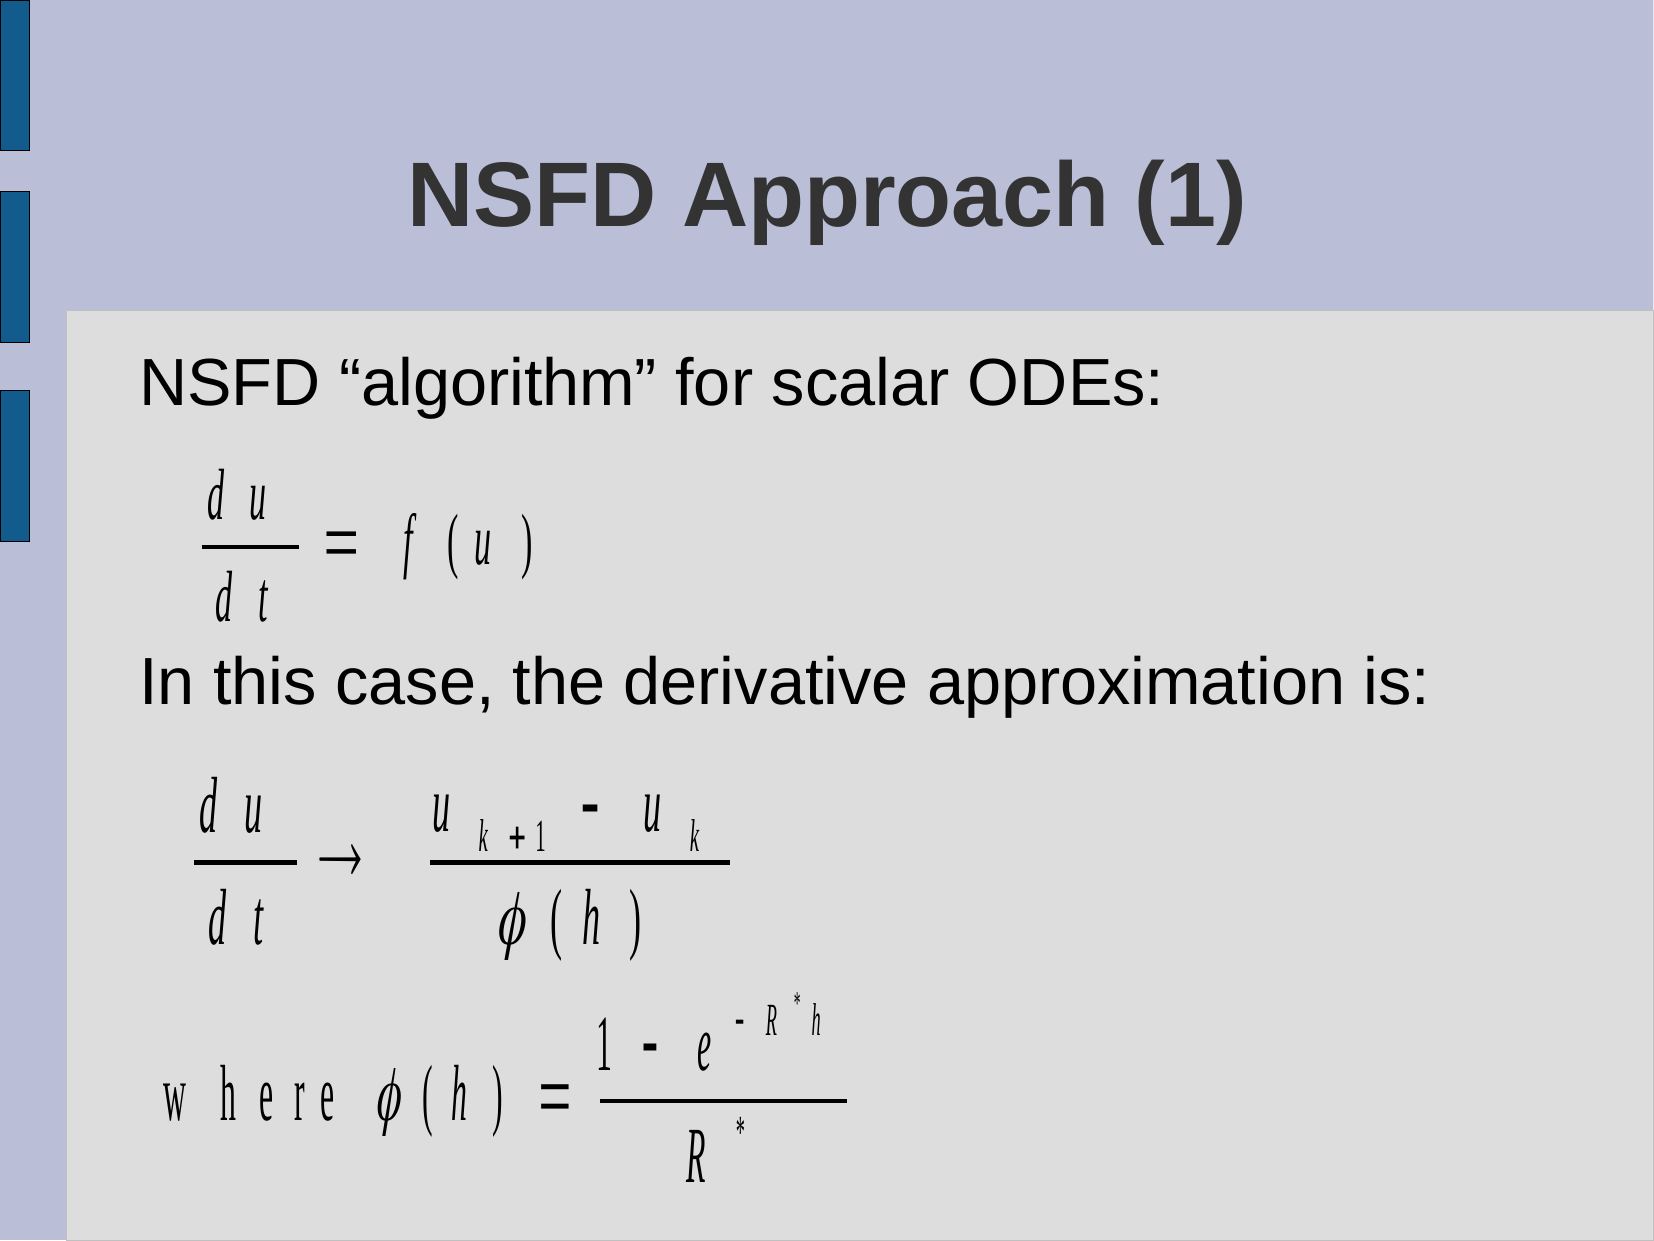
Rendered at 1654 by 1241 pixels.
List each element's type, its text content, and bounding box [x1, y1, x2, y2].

title NSFD Approach (1) [121, 91, 1534, 299]
picture [187, 450, 563, 638]
list NSFD “algorithm” for scalar ODEs: In this case, the derivative approximation is: [121, 344, 1534, 1127]
picture [150, 756, 863, 1201]
